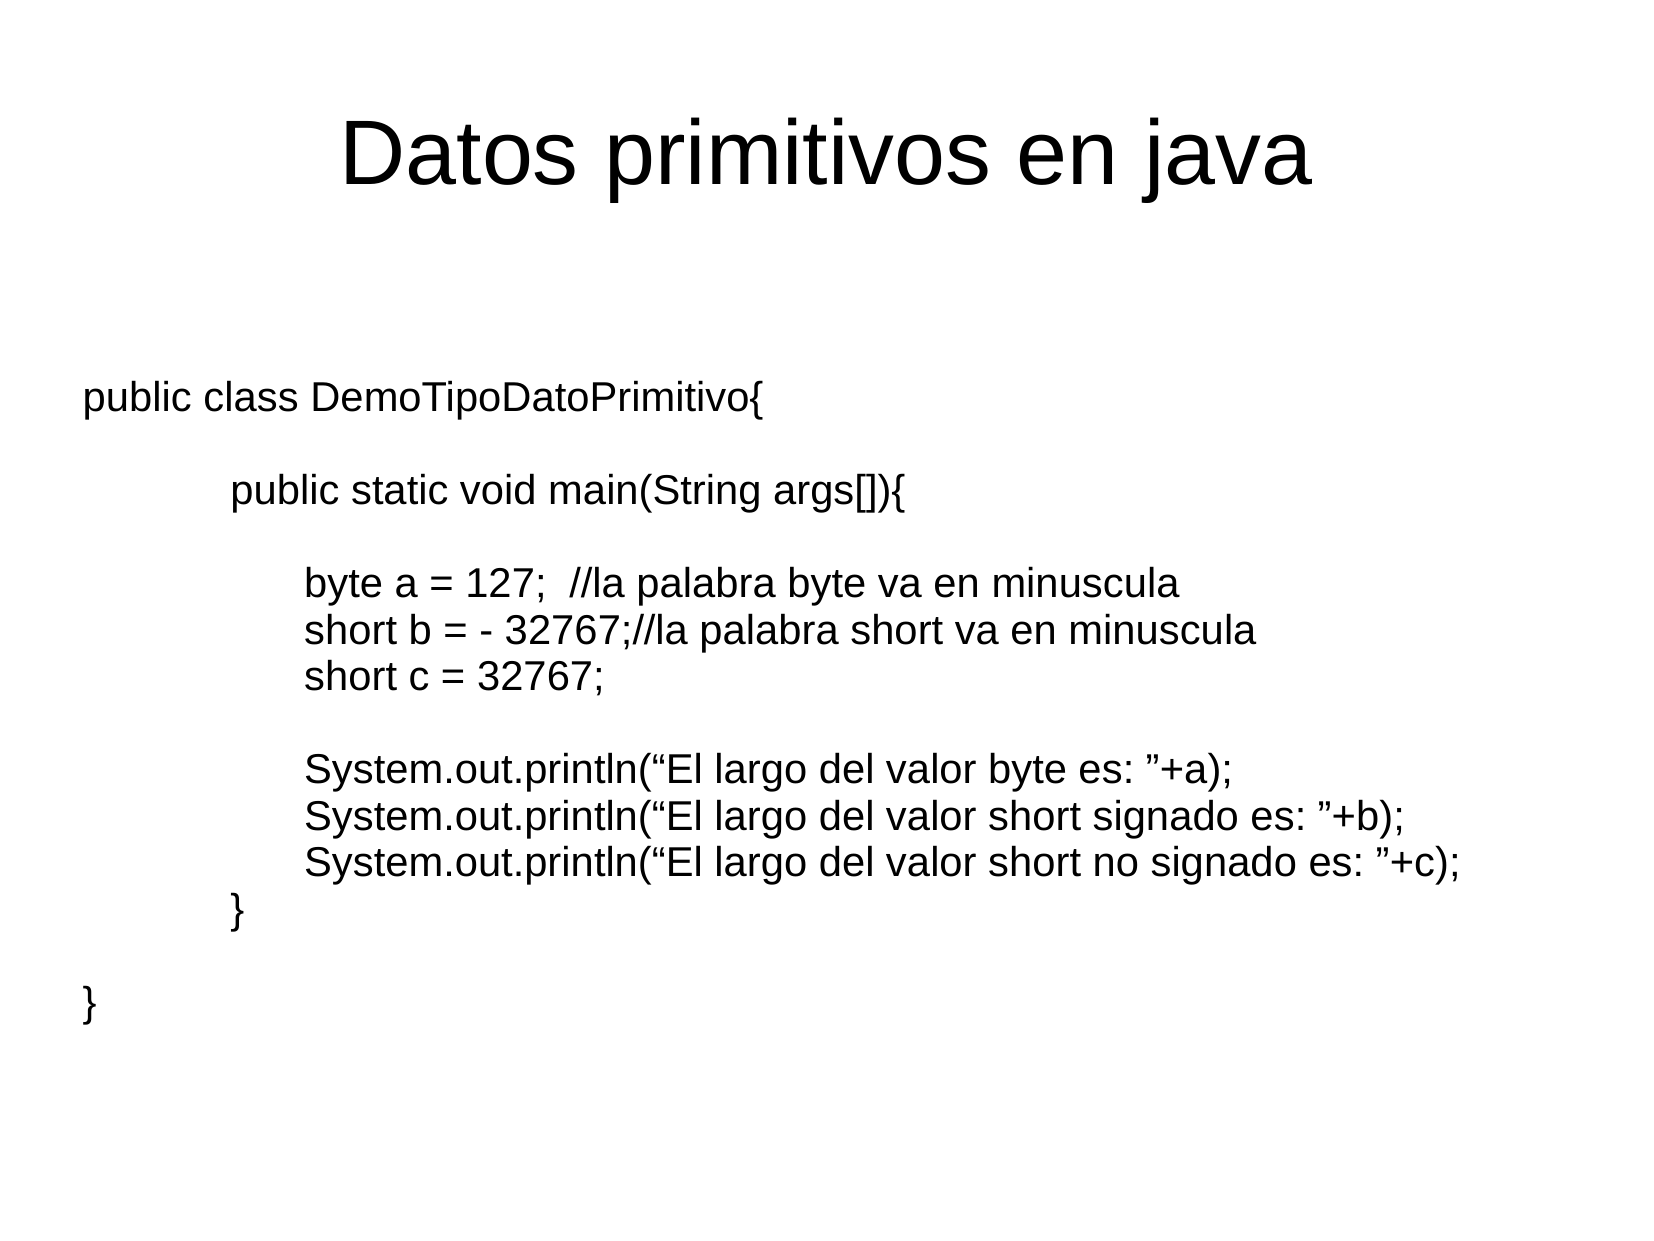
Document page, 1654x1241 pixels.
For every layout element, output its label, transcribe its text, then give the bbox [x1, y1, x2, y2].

title Datos primitivos en java [82, 49, 1571, 257]
subtitle public class DemoTipoDatoPrimitivo{ public static void main(String args[]){ byte a = 127; //la palabra byte va en minuscula short b = - 32767;//la palabra short va en minuscula short c = 32767; System.out.println(“El largo del valor byte es: ”+a); System.out.println(“El largo del valor short signado es: ”+b); System.out.println(“El largo del valor short no signado es: ”+c); } } [82, 290, 1571, 1109]
